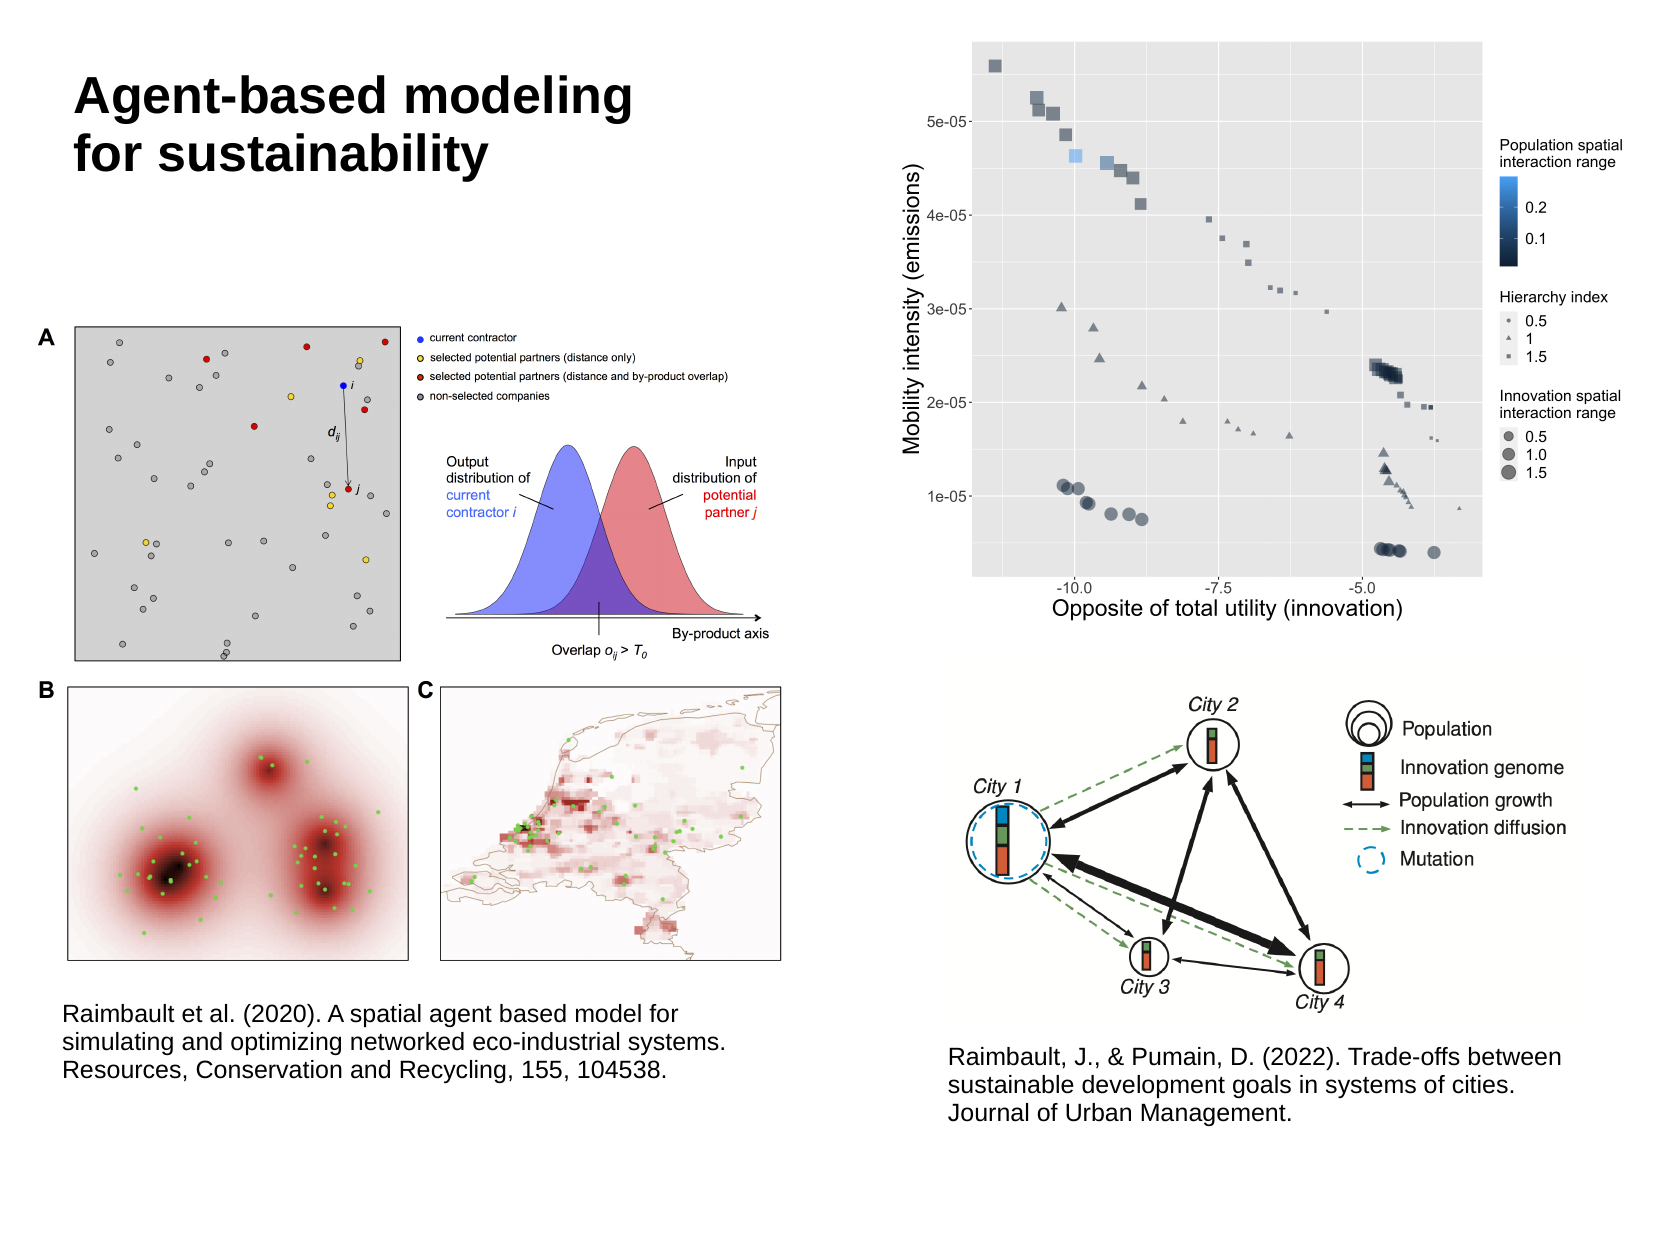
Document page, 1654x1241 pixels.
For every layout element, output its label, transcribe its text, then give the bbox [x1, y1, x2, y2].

picture [897, 36, 1634, 626]
text_box Raimbault et al. (2020). A spatial agent based model for simulating and optimizing networked eco-industrial systems. Resources, Conservation and Recycling, 155, 104538. [47, 992, 813, 1091]
text_box Raimbault, J., & Pumain, D. (2022). Trade-offs between sustainable development goals in systems of cities. Journal of Urban Management. [933, 1035, 1583, 1134]
text_box Agent-based modeling for sustainability [59, 59, 662, 190]
picture [30, 318, 786, 961]
picture [944, 660, 1583, 1028]
